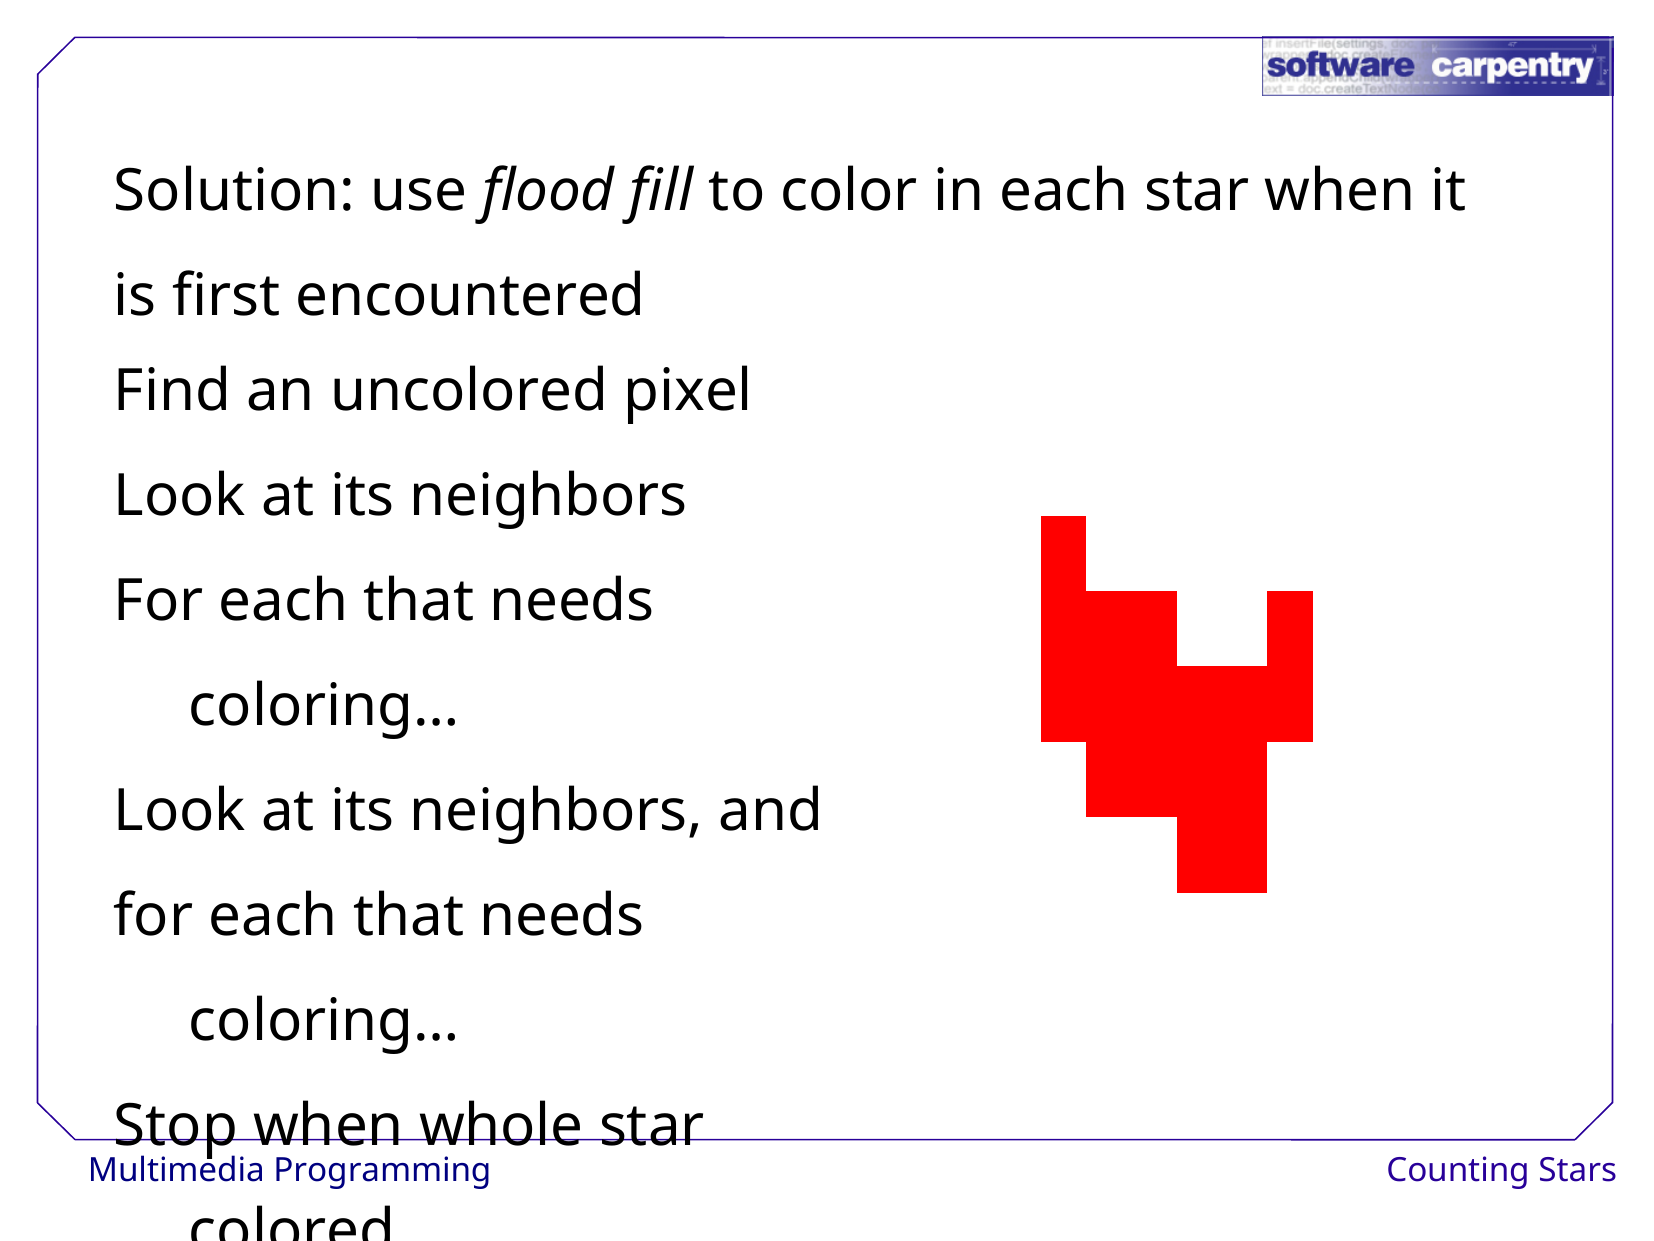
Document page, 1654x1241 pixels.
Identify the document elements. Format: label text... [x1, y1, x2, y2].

table_cell [995, 817, 1041, 893]
table_cell [950, 440, 995, 516]
table_cell [1131, 440, 1177, 516]
text_box Solution: use flood fill to color in each star when it is first encountered [99, 109, 1593, 335]
table_cell [1267, 893, 1313, 968]
table_cell [1313, 968, 1358, 1043]
table_cell [1358, 440, 1403, 516]
table_cell [1222, 817, 1267, 893]
table_cell [1267, 516, 1313, 591]
table_cell [950, 742, 995, 817]
table_cell [1177, 440, 1222, 516]
table_cell [1267, 1043, 1313, 1119]
table_header [1222, 289, 1267, 365]
table_cell [1177, 968, 1222, 1043]
table_cell [1086, 365, 1131, 440]
table_header [1313, 289, 1358, 365]
table_header [995, 289, 1041, 365]
table_cell [1267, 968, 1313, 1043]
table_cell [995, 1119, 1041, 1194]
table_cell [1131, 591, 1177, 666]
table_cell [1358, 968, 1403, 1043]
table_cell [1041, 666, 1086, 742]
table_header [1177, 289, 1222, 365]
table_cell [1086, 968, 1131, 1043]
table_cell [995, 1043, 1041, 1119]
table_cell [950, 817, 995, 893]
table_cell [950, 516, 995, 591]
table_cell [1313, 817, 1358, 893]
table_cell [950, 1043, 995, 1119]
table_cell [1131, 1119, 1177, 1194]
table_cell [1177, 666, 1222, 742]
table_cell [1358, 591, 1403, 666]
table_cell [1358, 893, 1403, 968]
table_cell [1222, 666, 1267, 742]
table_cell [950, 666, 995, 742]
table_cell [1177, 817, 1222, 893]
table_cell [995, 440, 1041, 516]
table_cell [950, 365, 995, 440]
text_box Find an uncolored pixel Look at its neighbors For each that needs coloring… Look at its neighbors, and for each that needs coloring… Stop when whole star colored [99, 309, 922, 1241]
table_cell [1222, 591, 1267, 666]
table_cell [1267, 817, 1313, 893]
table_cell [1086, 893, 1131, 968]
table_cell [1131, 968, 1177, 1043]
table_header [1041, 289, 1086, 365]
table_cell [1358, 817, 1403, 893]
table_cell [1041, 742, 1086, 817]
table_cell [995, 968, 1041, 1043]
table_cell [1222, 1119, 1267, 1194]
table_cell [995, 591, 1041, 666]
table_cell [950, 893, 995, 968]
table_cell [1358, 742, 1403, 817]
table_cell [1222, 1043, 1267, 1119]
table_cell [1267, 1119, 1313, 1194]
table_cell [1267, 666, 1313, 742]
table_cell [1313, 1043, 1358, 1119]
table_header [950, 289, 995, 365]
table_cell [1222, 968, 1267, 1043]
table_header [1358, 289, 1403, 365]
table_cell [1086, 817, 1131, 893]
table_cell [1041, 968, 1086, 1043]
table_cell [1131, 893, 1177, 968]
table_cell [1086, 666, 1131, 742]
table_cell [950, 591, 995, 666]
table_cell [1267, 591, 1313, 666]
table_header [1086, 289, 1131, 365]
table_header [1267, 289, 1313, 365]
table_cell [1177, 742, 1222, 817]
table_cell [1222, 742, 1267, 817]
table_cell [1358, 1119, 1403, 1194]
table_cell [1131, 666, 1177, 742]
table_cell [1358, 516, 1403, 591]
table_cell [1177, 1043, 1222, 1119]
table_cell [1041, 1043, 1086, 1119]
table_cell [1313, 591, 1358, 666]
table_cell [1267, 365, 1313, 440]
table_cell [1131, 516, 1177, 591]
table_cell [1313, 440, 1358, 516]
table_cell [1041, 817, 1086, 893]
picture [1262, 36, 1614, 96]
table_cell [995, 666, 1041, 742]
table_cell [1313, 742, 1358, 817]
table_cell [1131, 1043, 1177, 1119]
table_cell [1313, 365, 1358, 440]
table_cell [995, 742, 1041, 817]
table_cell [995, 365, 1041, 440]
table_cell [1222, 365, 1267, 440]
table_cell [1313, 1119, 1358, 1194]
table_cell [1177, 893, 1222, 968]
table_cell [1313, 516, 1358, 591]
table_cell [1086, 591, 1131, 666]
table_cell [1177, 591, 1222, 666]
table_cell [1131, 365, 1177, 440]
table_cell [1313, 893, 1358, 968]
table_cell [1177, 365, 1222, 440]
table_cell [1267, 742, 1313, 817]
table_cell [1041, 440, 1086, 516]
table_cell [995, 893, 1041, 968]
table_cell [1177, 516, 1222, 591]
table_cell [1358, 1043, 1403, 1119]
table_cell [1222, 440, 1267, 516]
table_cell [1041, 1119, 1086, 1194]
table_cell [950, 1119, 995, 1194]
table_cell [1041, 516, 1086, 591]
table_cell [1313, 666, 1358, 742]
table_cell [1041, 893, 1086, 968]
table_cell [1131, 742, 1177, 817]
table_cell [995, 516, 1041, 591]
table_cell [1086, 1119, 1131, 1194]
table_cell [1086, 742, 1131, 817]
table_cell [1177, 1119, 1222, 1194]
table_header [1131, 289, 1177, 365]
table_cell [1222, 893, 1267, 968]
table_cell [1222, 516, 1267, 591]
table_cell [1131, 817, 1177, 893]
table_cell [1086, 440, 1131, 516]
table_cell [1041, 365, 1086, 440]
table_cell [1041, 591, 1086, 666]
table_cell [1086, 1043, 1131, 1119]
table_cell [1086, 516, 1131, 591]
table_cell [950, 968, 995, 1043]
table_cell [1358, 365, 1403, 440]
table_cell [1267, 440, 1313, 516]
table_cell [1358, 666, 1403, 742]
